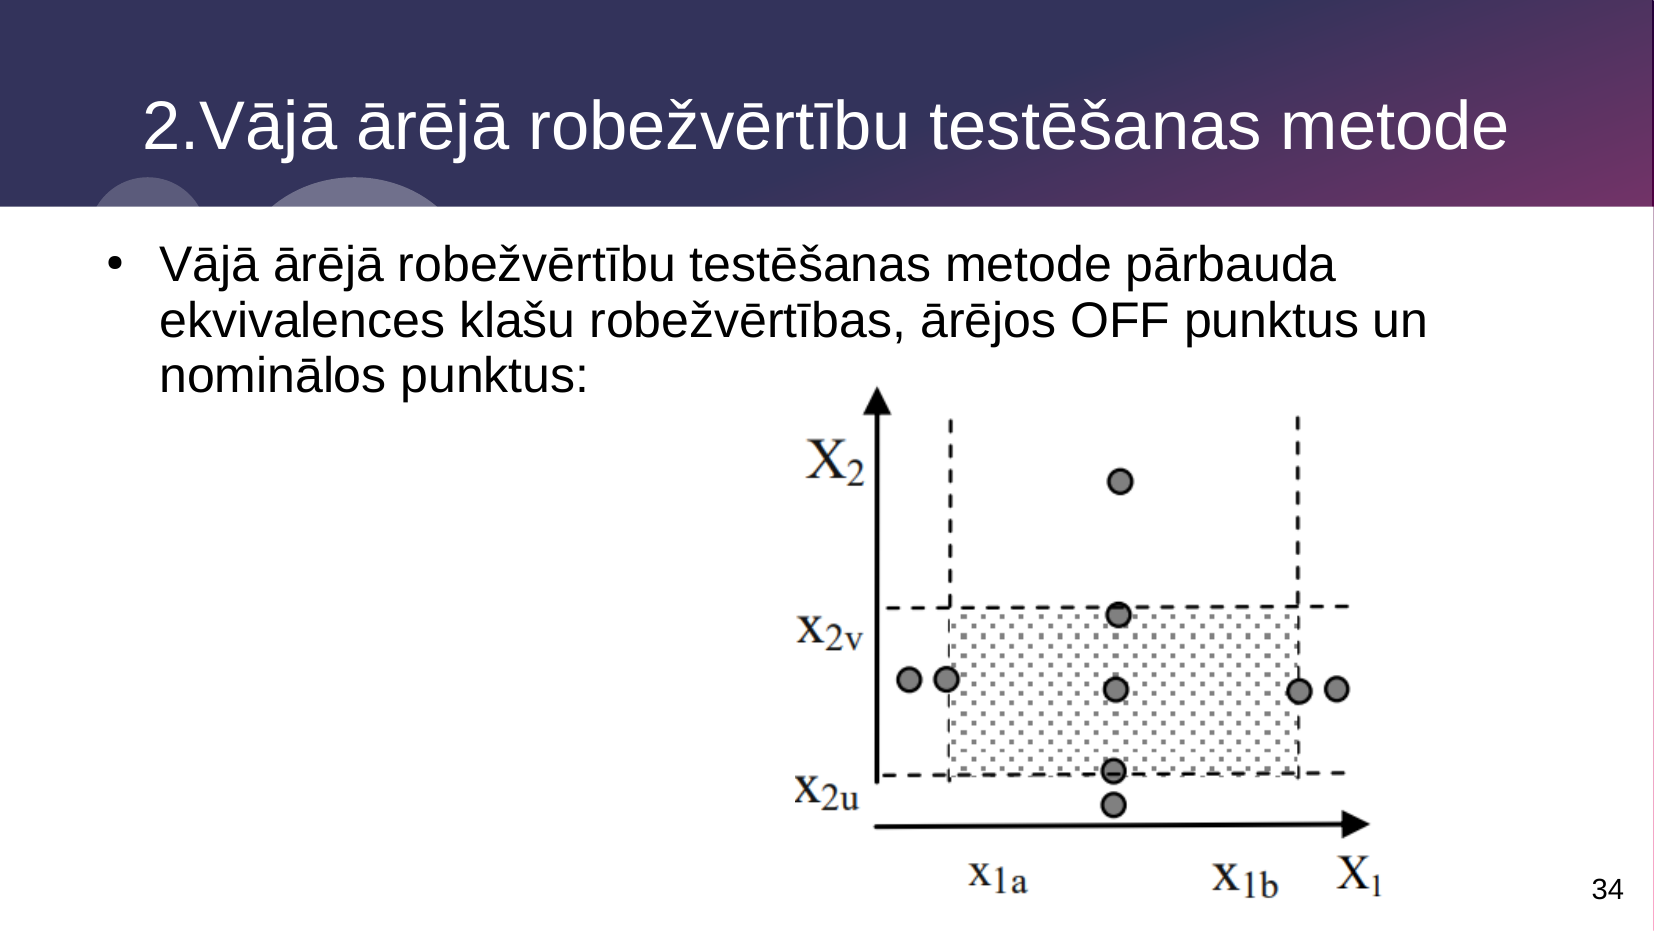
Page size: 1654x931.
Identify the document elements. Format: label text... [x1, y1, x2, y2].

list Vājā ārējā robežvērtību testēšanas metode pārbauda ekvivalences klašu robežvērtības, ārējos OFF punktus un nominālos punktus: [88, 236, 1565, 827]
picture [795, 356, 1426, 931]
title 2.Vājā ārējā robežvērtību testēšanas metode [88, 44, 1565, 207]
